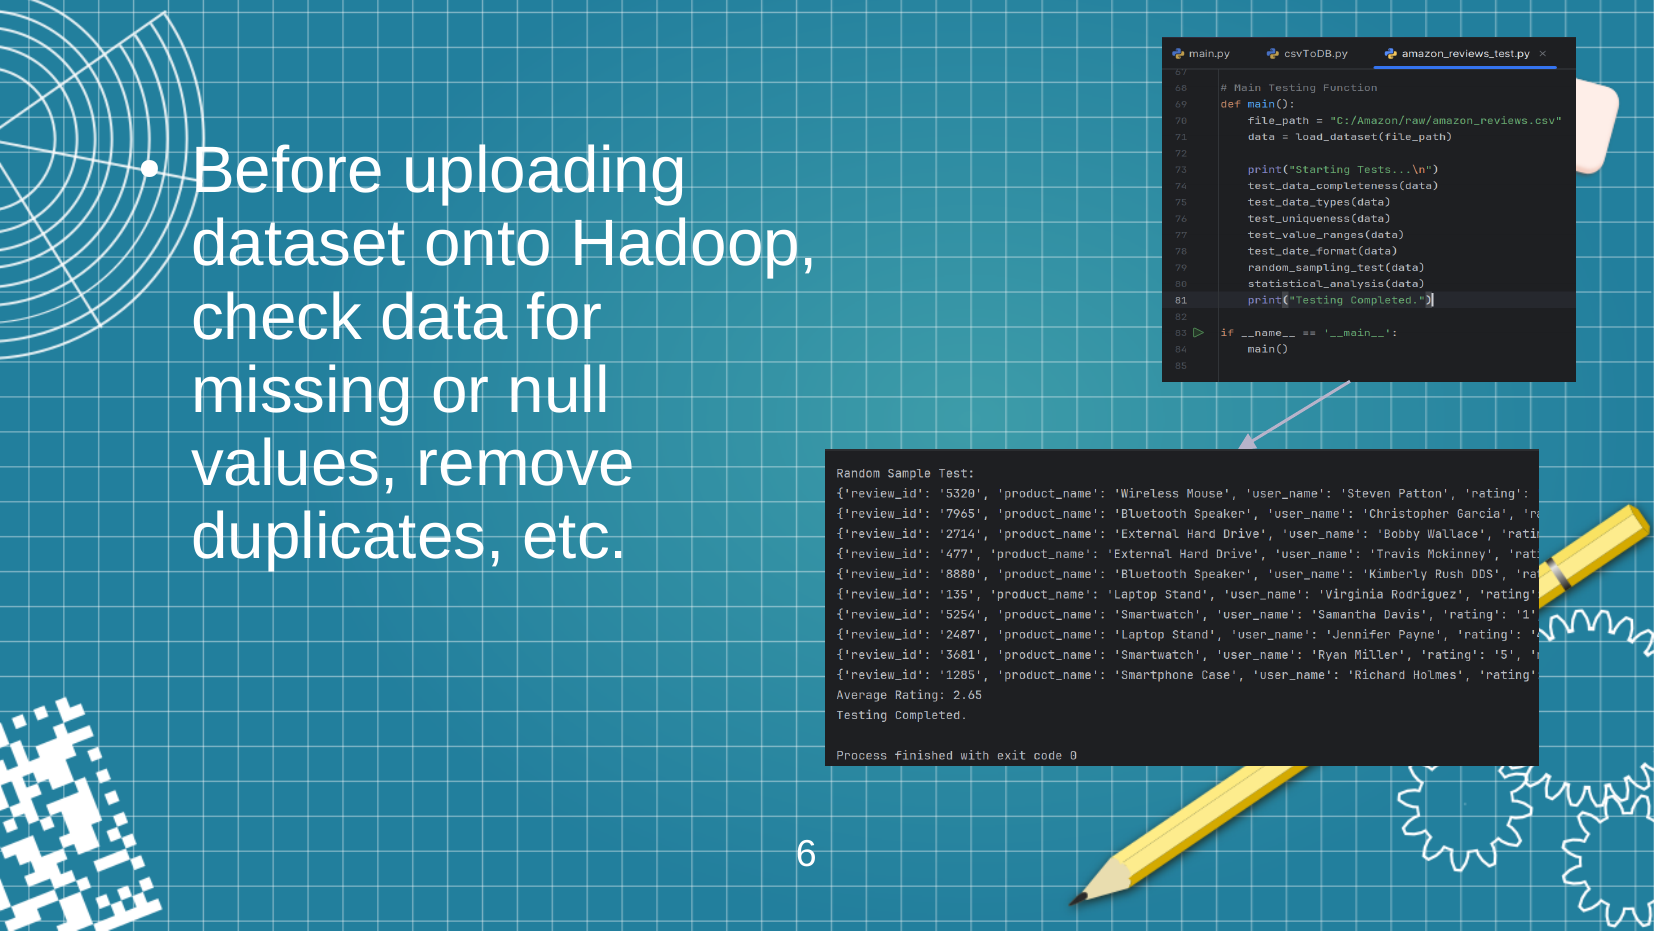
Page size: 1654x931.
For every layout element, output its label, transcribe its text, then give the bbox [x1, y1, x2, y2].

text_box <number> [675, 825, 938, 881]
list Before uploading dataset onto Hadoop, check data for missing or null values, remove duplicates, etc. [120, 133, 826, 676]
picture [0, 0, 1654, 931]
